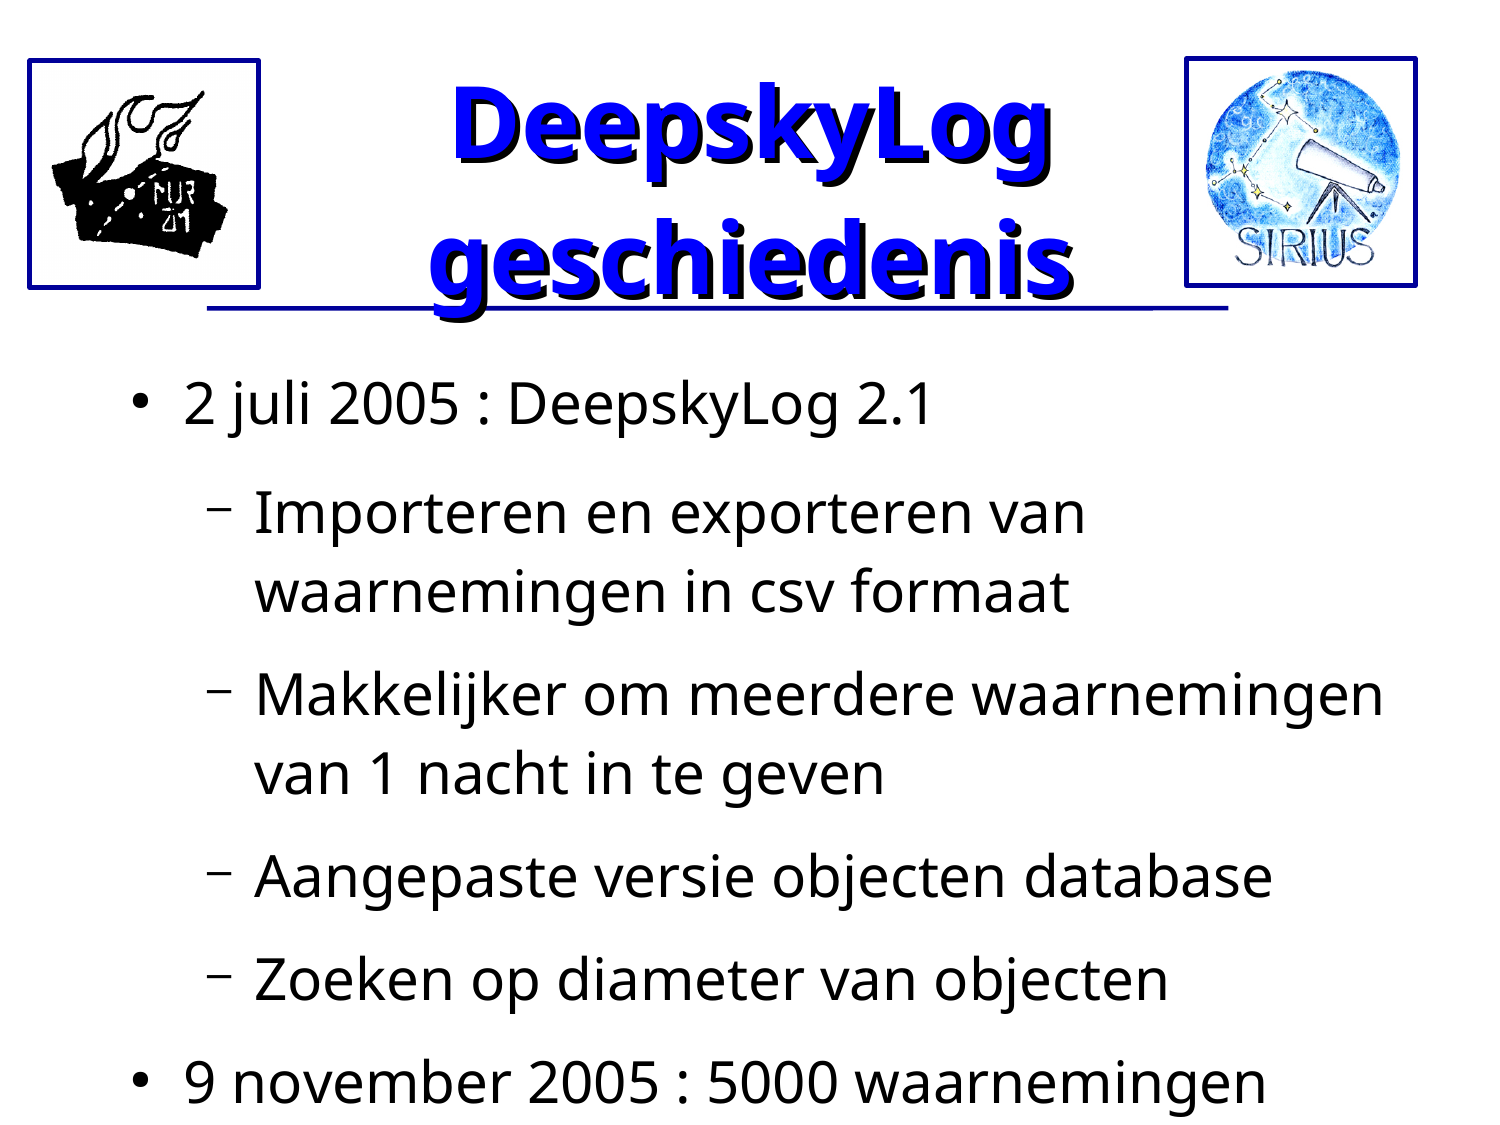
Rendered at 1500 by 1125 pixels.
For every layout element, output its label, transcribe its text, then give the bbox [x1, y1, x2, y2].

picture [32, 63, 256, 284]
title DeepskyLog geschiedenis [306, 47, 1194, 327]
picture [1195, 63, 1411, 281]
list 2 juli 2005 : DeepskyLog 2.1 Importeren en exporteren van waarnemingen in csv formaat Makkelijker om meerdere waarnemingen van 1 nacht in te geven Aangepaste versie objecten database Zoeken op diameter van objecten 9 november 2005 : 5000 waarnemingen [112, 362, 1388, 1007]
